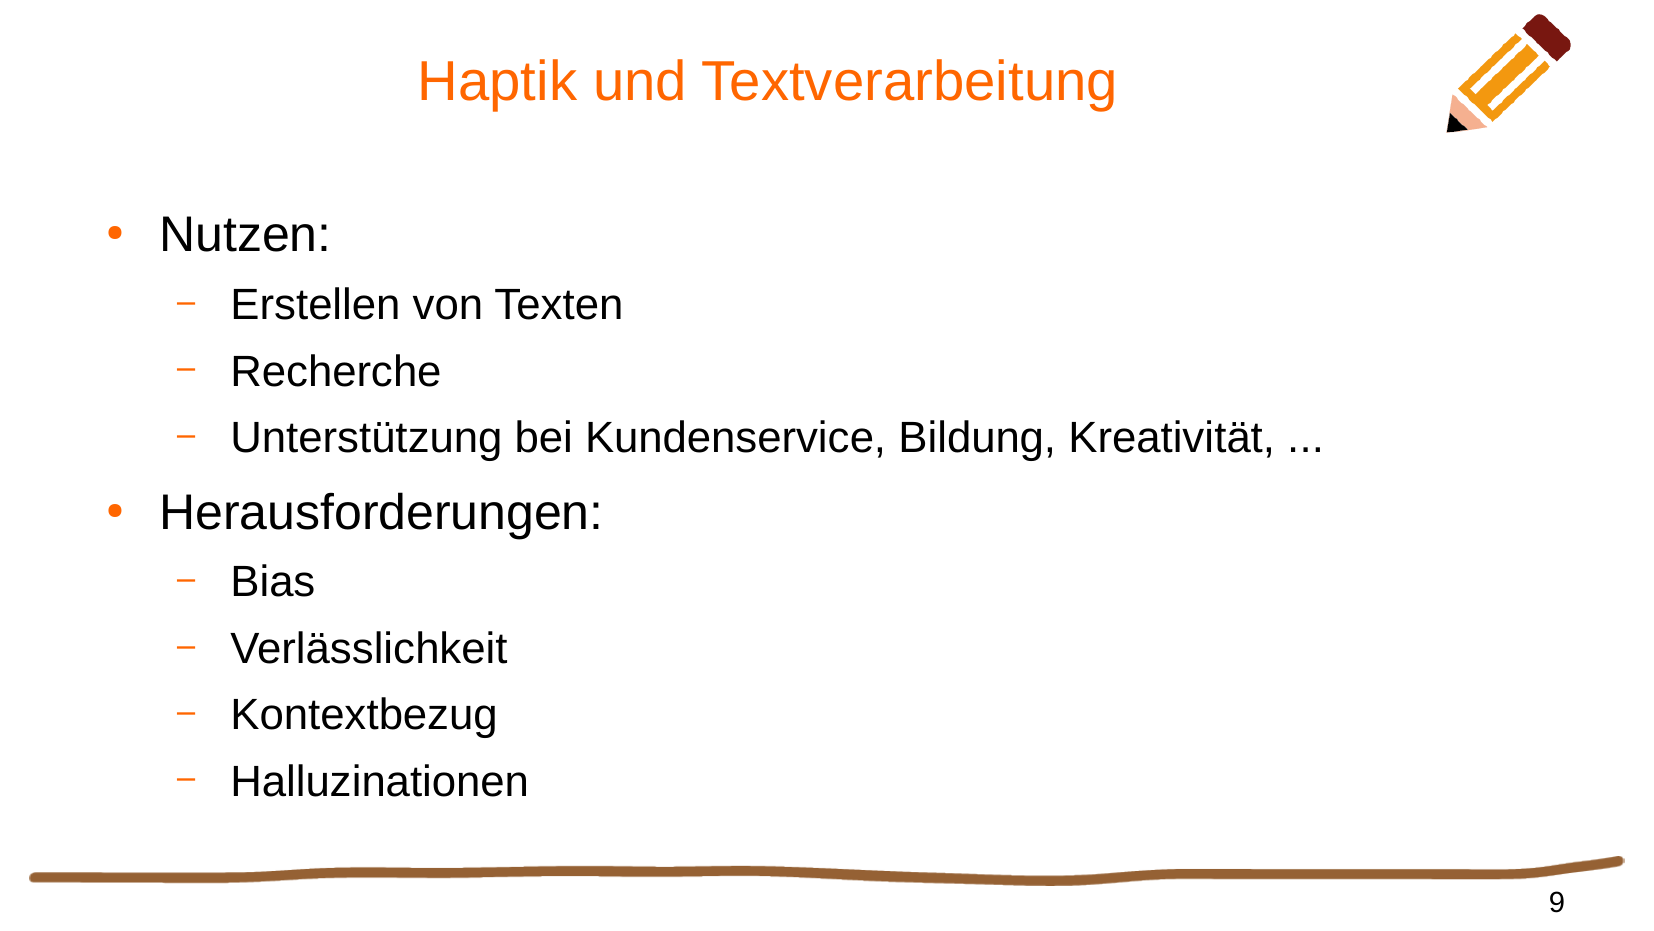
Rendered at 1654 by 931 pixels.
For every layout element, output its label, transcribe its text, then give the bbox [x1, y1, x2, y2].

list Nutzen: Erstellen von Texten Recherche Unterstützung bei Kundenservice, Bildung, Kreativität, ... Herausforderungen: Bias Verlässlichkeit Kontextbezug Halluzinationen [88, 206, 1565, 857]
picture [29, 856, 1625, 886]
picture [1446, 14, 1571, 133]
title Haptik und Textverarbeitung [88, 29, 1447, 133]
